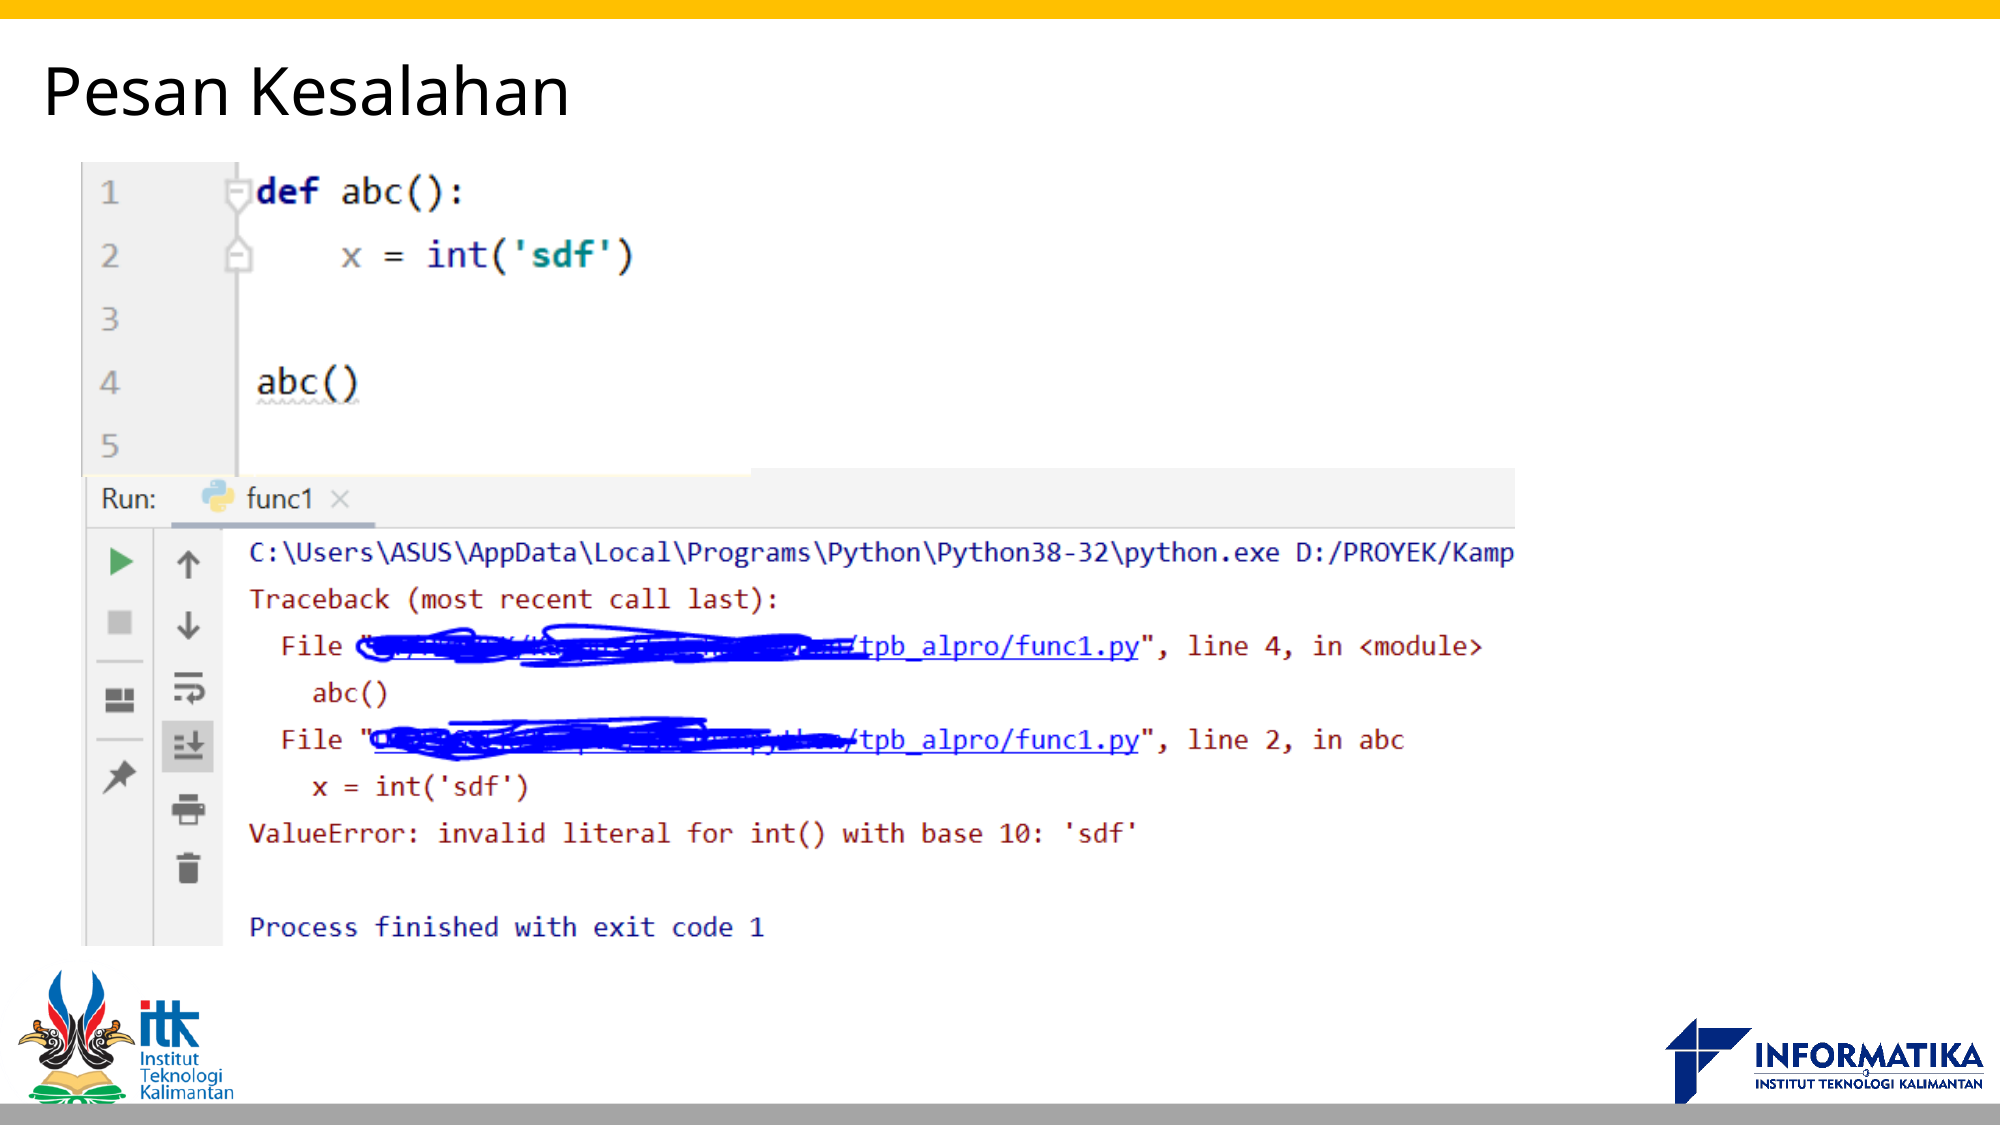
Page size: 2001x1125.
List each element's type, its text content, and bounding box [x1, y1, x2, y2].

text_box [0, 0, 2000, 19]
picture [1664, 1017, 1984, 1103]
title Pesan Kesalahan [22, 38, 1887, 162]
picture [0, 162, 1515, 1103]
